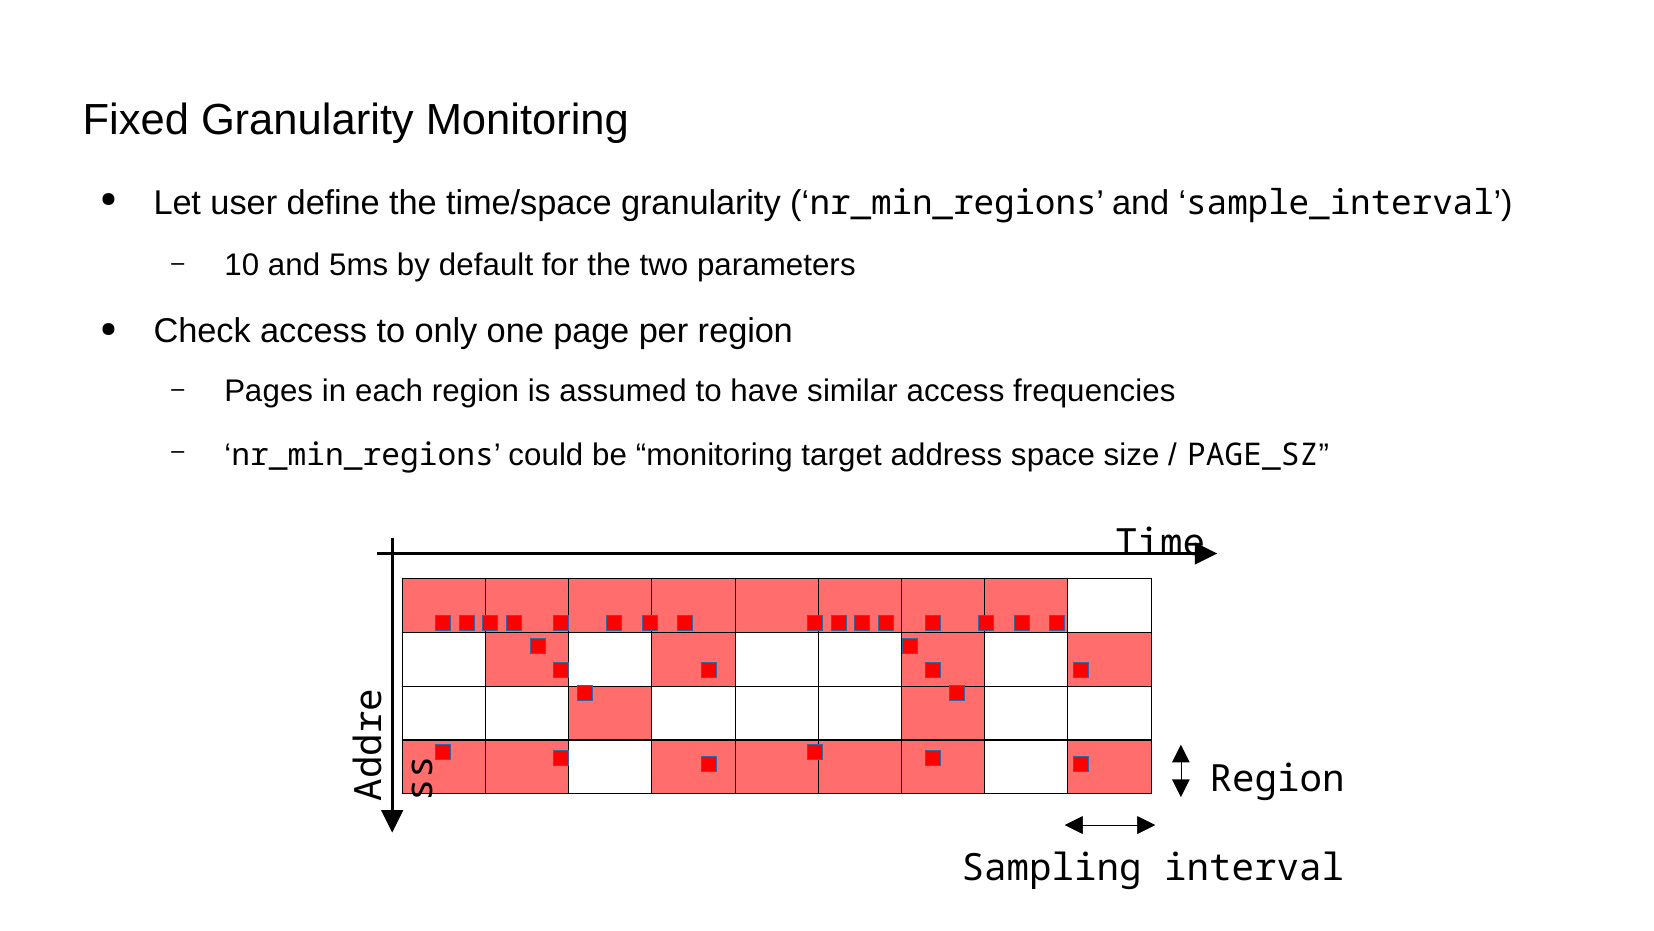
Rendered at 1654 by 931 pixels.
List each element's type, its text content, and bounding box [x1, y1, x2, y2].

text_box [1073, 662, 1089, 678]
title Fixed Granularity Monitoring [82, 81, 1571, 157]
text_box [553, 750, 569, 766]
text_box [530, 638, 546, 654]
text_box [978, 615, 994, 631]
text_box [553, 662, 569, 678]
text_box Address [333, 654, 387, 816]
text_box [506, 615, 522, 631]
text_box [701, 662, 717, 678]
text_box [606, 615, 622, 631]
text_box [459, 615, 475, 631]
text_box [1049, 615, 1065, 631]
text_box [1014, 615, 1030, 631]
text_box [925, 750, 941, 766]
text_box Region [1194, 744, 1338, 798]
text_box [854, 615, 870, 631]
text_box [902, 638, 918, 654]
text_box [677, 615, 693, 631]
text_box [701, 756, 717, 772]
text_box Sampling interval [946, 833, 1296, 886]
text_box [807, 615, 823, 631]
text_box [925, 662, 941, 678]
text_box [831, 615, 847, 631]
text_box [949, 685, 965, 701]
text_box [807, 744, 823, 760]
text_box [435, 744, 451, 760]
text_box [577, 685, 593, 701]
list Let user define the time/space granularity (‘nr_min_regions’ and ‘sample_interval’) 10 and 5ms by default for the two parameters Check access to only one page per region Pages in each region is assumed to have similar access frequencies ‘nr_min_regions’ could be “monitoring target address space size / PAGE_SZ” [82, 177, 1571, 833]
text_box [435, 615, 451, 631]
text_box Time [1100, 508, 1206, 561]
text_box [878, 615, 894, 631]
text_box [553, 615, 569, 631]
text_box [642, 615, 658, 631]
text_box [1073, 756, 1089, 772]
text_box [925, 615, 941, 631]
text_box [482, 615, 498, 631]
